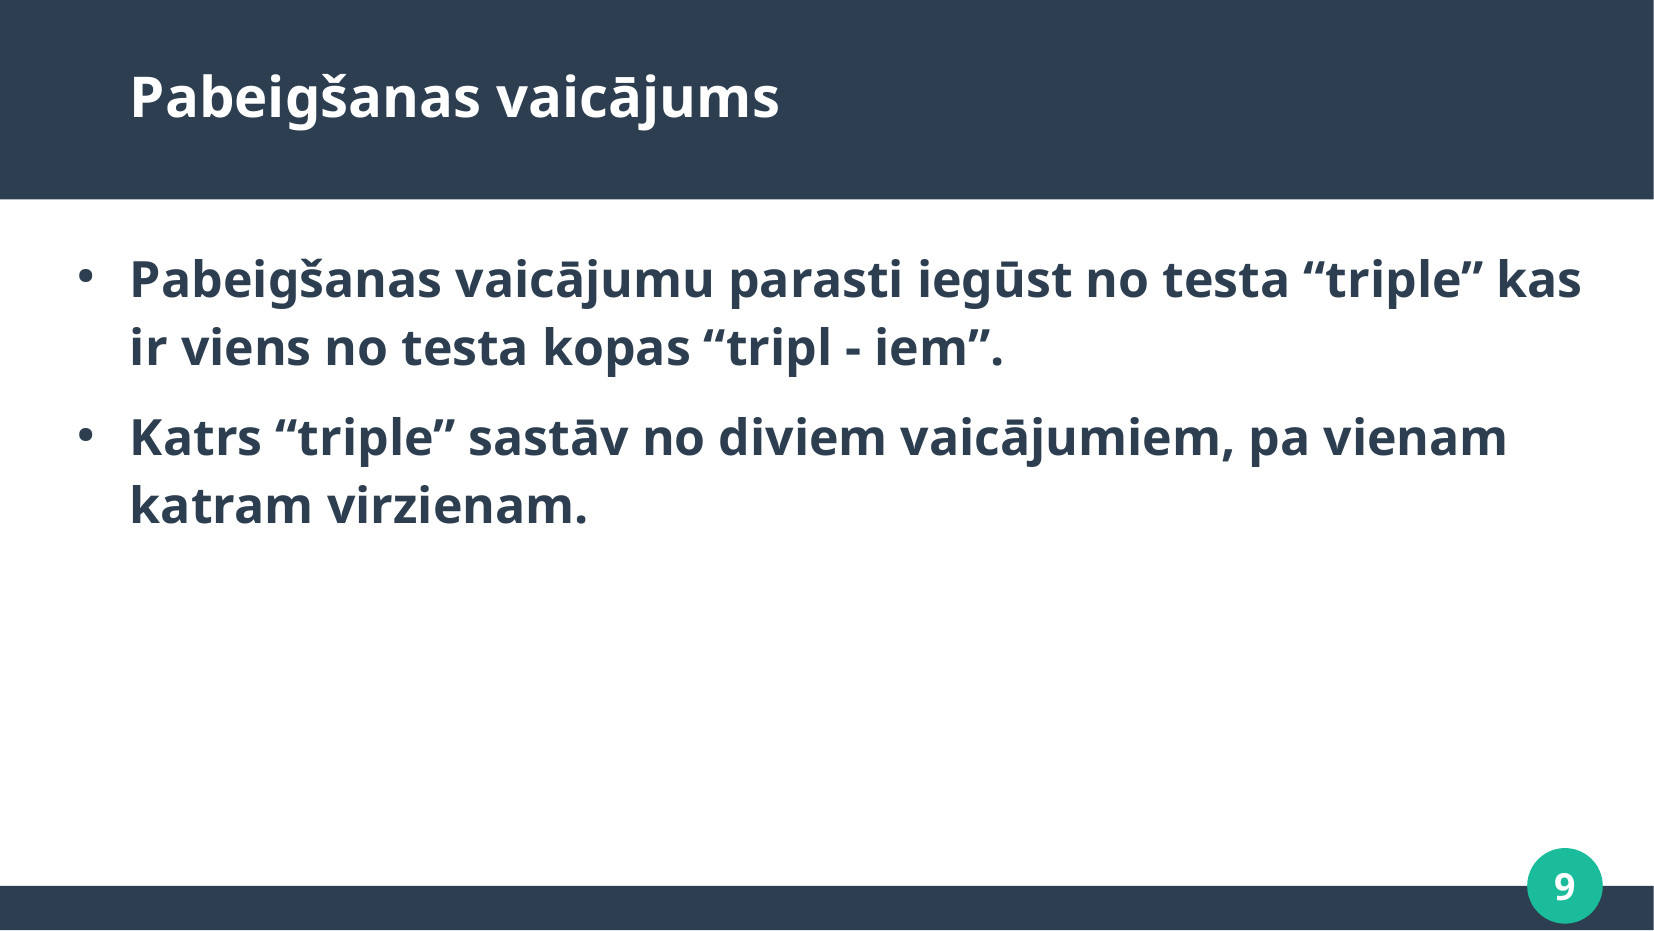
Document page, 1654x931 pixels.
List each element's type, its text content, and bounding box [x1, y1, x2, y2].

title Pabeigšanas vaicājums [59, 37, 1595, 155]
list Pabeigšanas vaicājumu parasti iegūst no testa “triple” kas ir viens no testa kopas “tripl - iem”. Katrs “triple” sastāv no diviem vaicājumiem, pa vienam katram virzienam. [59, 243, 1595, 864]
